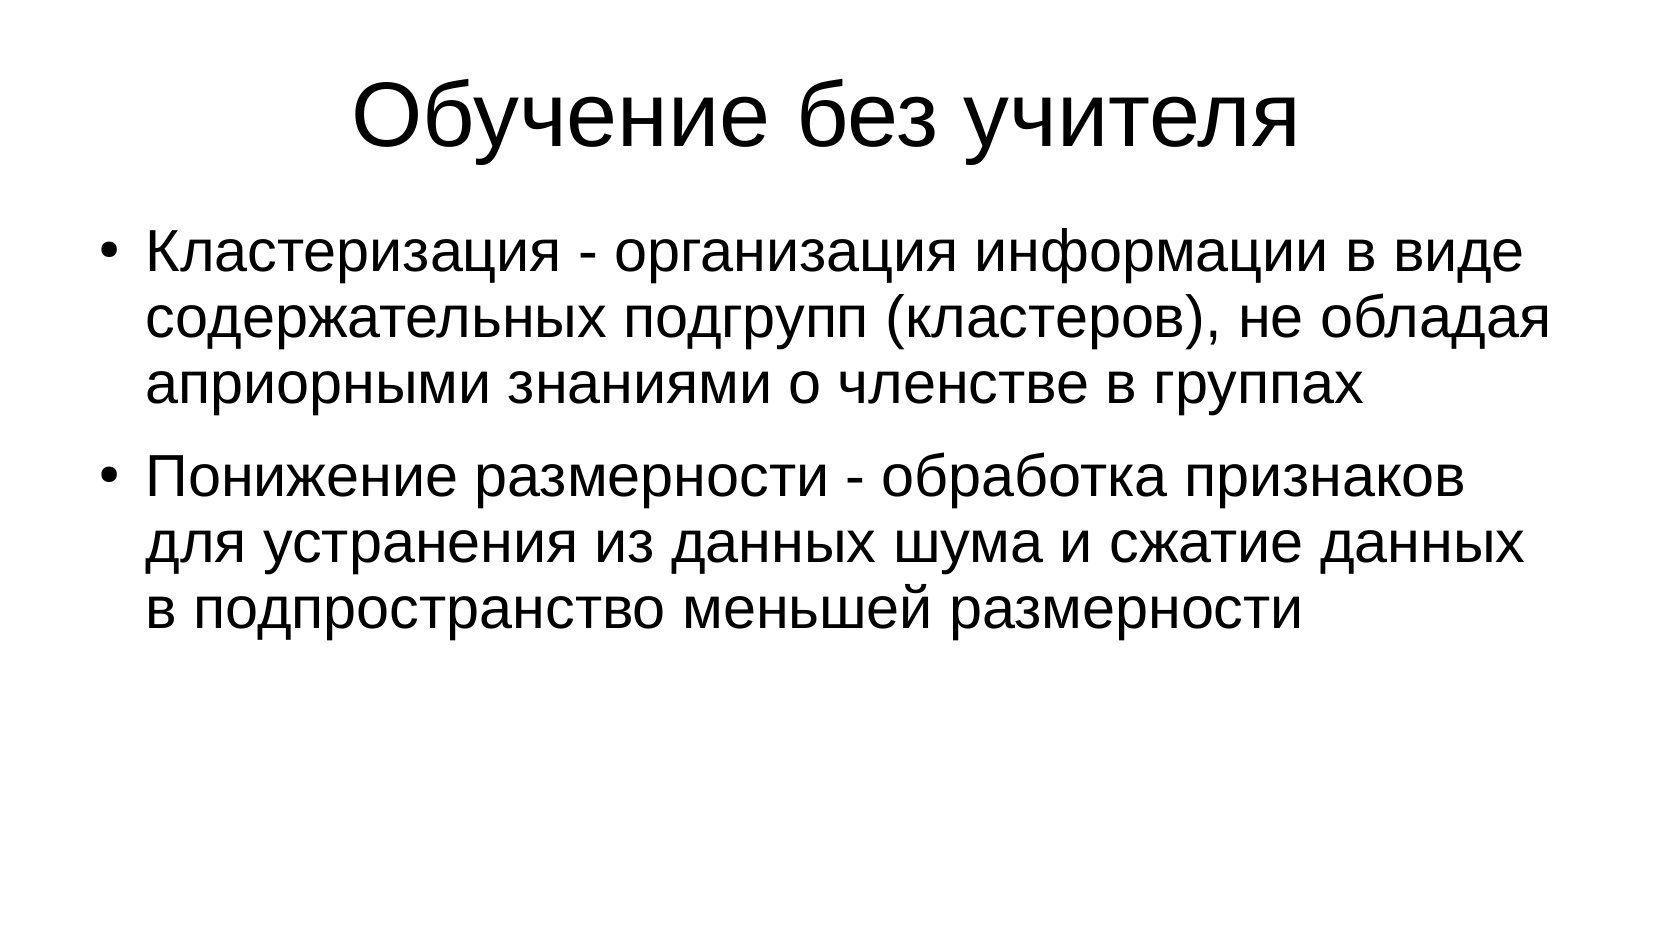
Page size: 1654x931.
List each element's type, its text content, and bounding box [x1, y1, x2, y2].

list Кластеризация - организация информации в виде содержательных подгрупп (кластеров), не обладая априорными знаниями о членстве в группах Понижение размерности - обработка признаков для устранения из данных шума и сжатие данных в подпространство меньшей размерности [82, 217, 1571, 758]
title Обучение без учителя [82, 37, 1571, 193]
